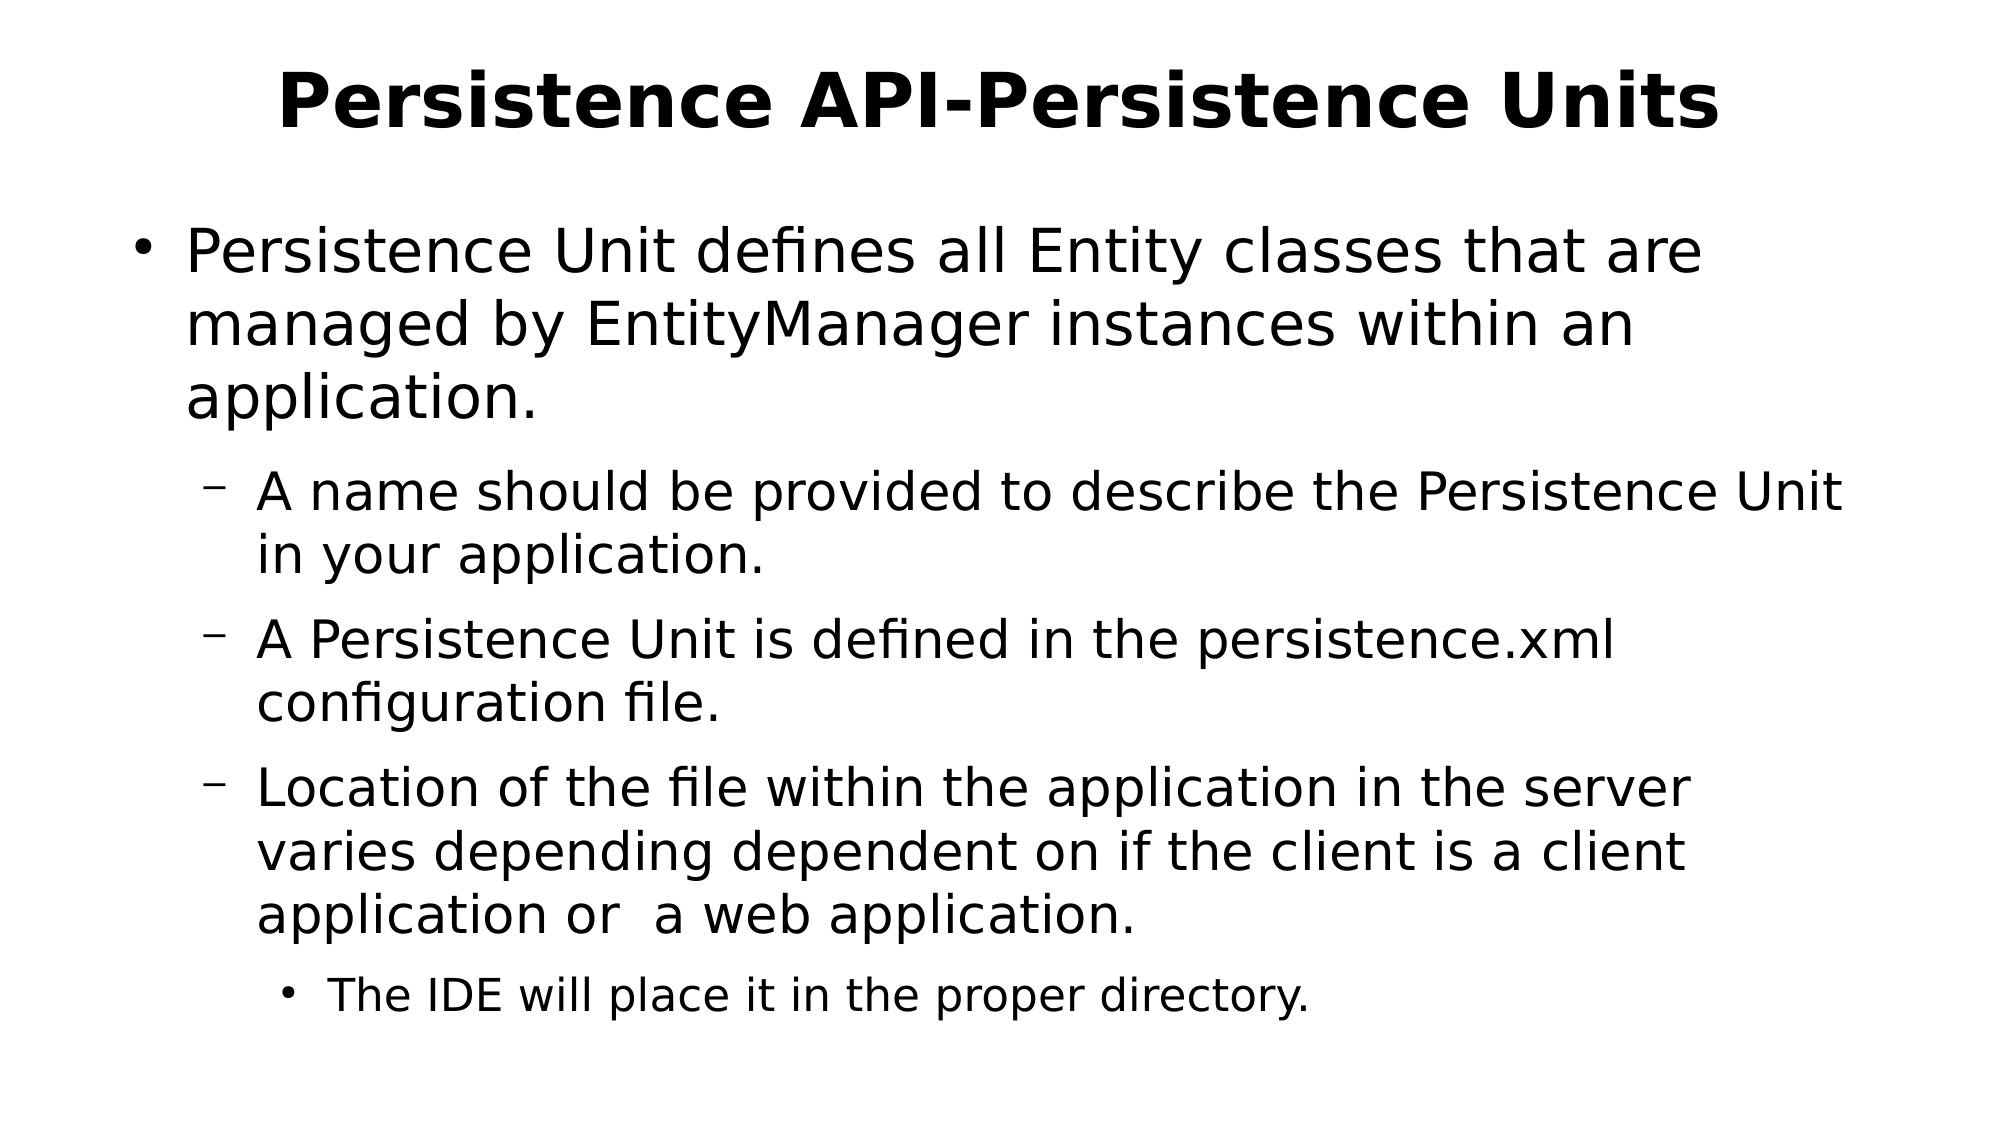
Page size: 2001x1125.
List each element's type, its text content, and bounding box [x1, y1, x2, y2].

title Persistence API-Persistence Units [99, 44, 1900, 177]
list Persistence Unit defines all Entity classes that are managed by EntityManager instances within an application. A name should be provided to describe the Persistence Unit in your application. A Persistence Unit is defined in the persistence.xml configuration file. Location of the file within the application in the server varies depending dependent on if the client is a client application or a web application. The IDE will place it in the proper directory. [99, 204, 1860, 1075]
